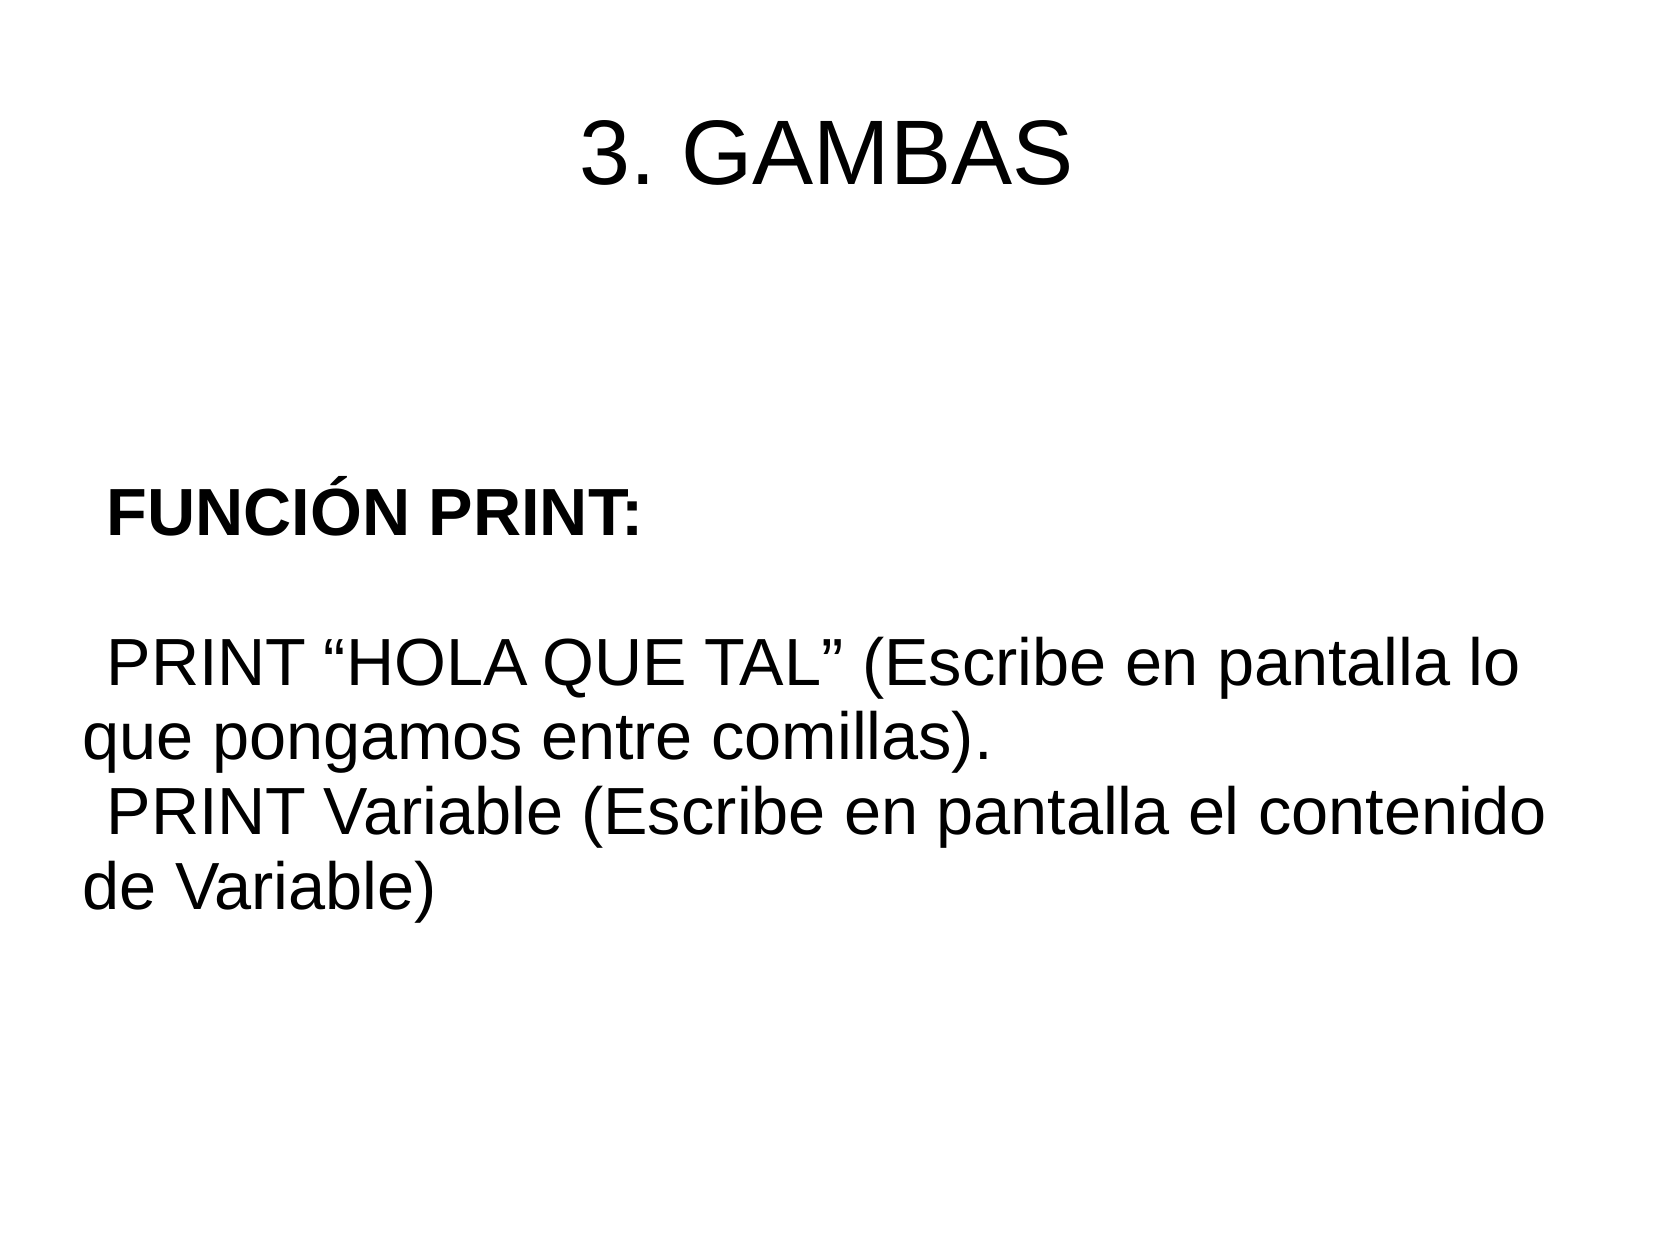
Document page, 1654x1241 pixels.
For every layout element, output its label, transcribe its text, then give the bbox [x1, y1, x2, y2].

title 3. GAMBAS [82, 49, 1571, 257]
subtitle FUNCIÓN PRINT: PRINT “HOLA QUE TAL” (Escribe en pantalla lo que pongamos entre comillas). PRINT Variable (Escribe en pantalla el contenido de Variable) [82, 290, 1571, 1109]
